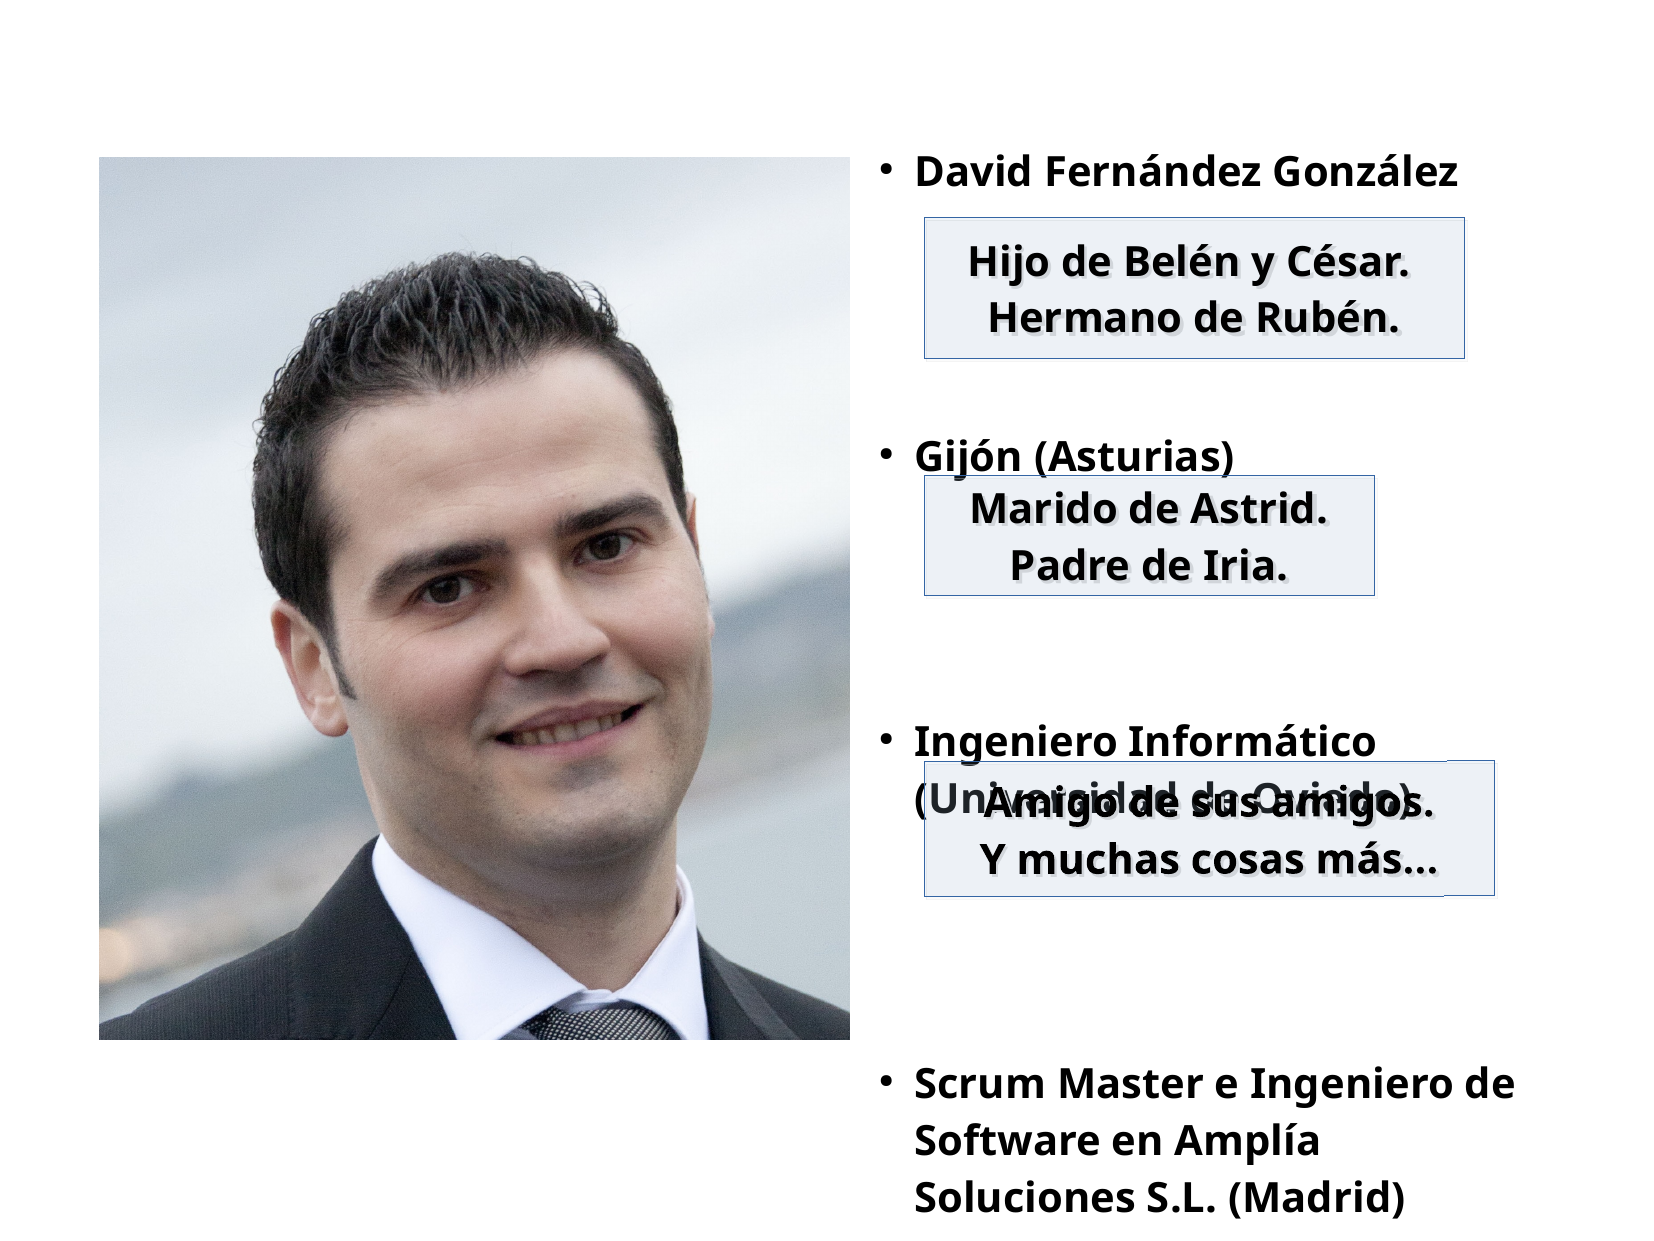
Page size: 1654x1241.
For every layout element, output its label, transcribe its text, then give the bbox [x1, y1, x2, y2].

picture [99, 157, 850, 1040]
text_box Marido de Astrid. Padre de Iria. [924, 475, 1375, 596]
text_box Amigo de sus amigos. Y muchas cosas más... [924, 760, 1495, 897]
text_box Hijo de Belén y César. Hermano de Rubén. [924, 217, 1465, 359]
text_box David Fernández González Gijón (Asturias) Ingeniero Informático (Universidad de Oviedo) Scrum Master e Ingeniero de Software en Amplía Soluciones S.L. (Madrid) [864, 134, 1561, 1081]
